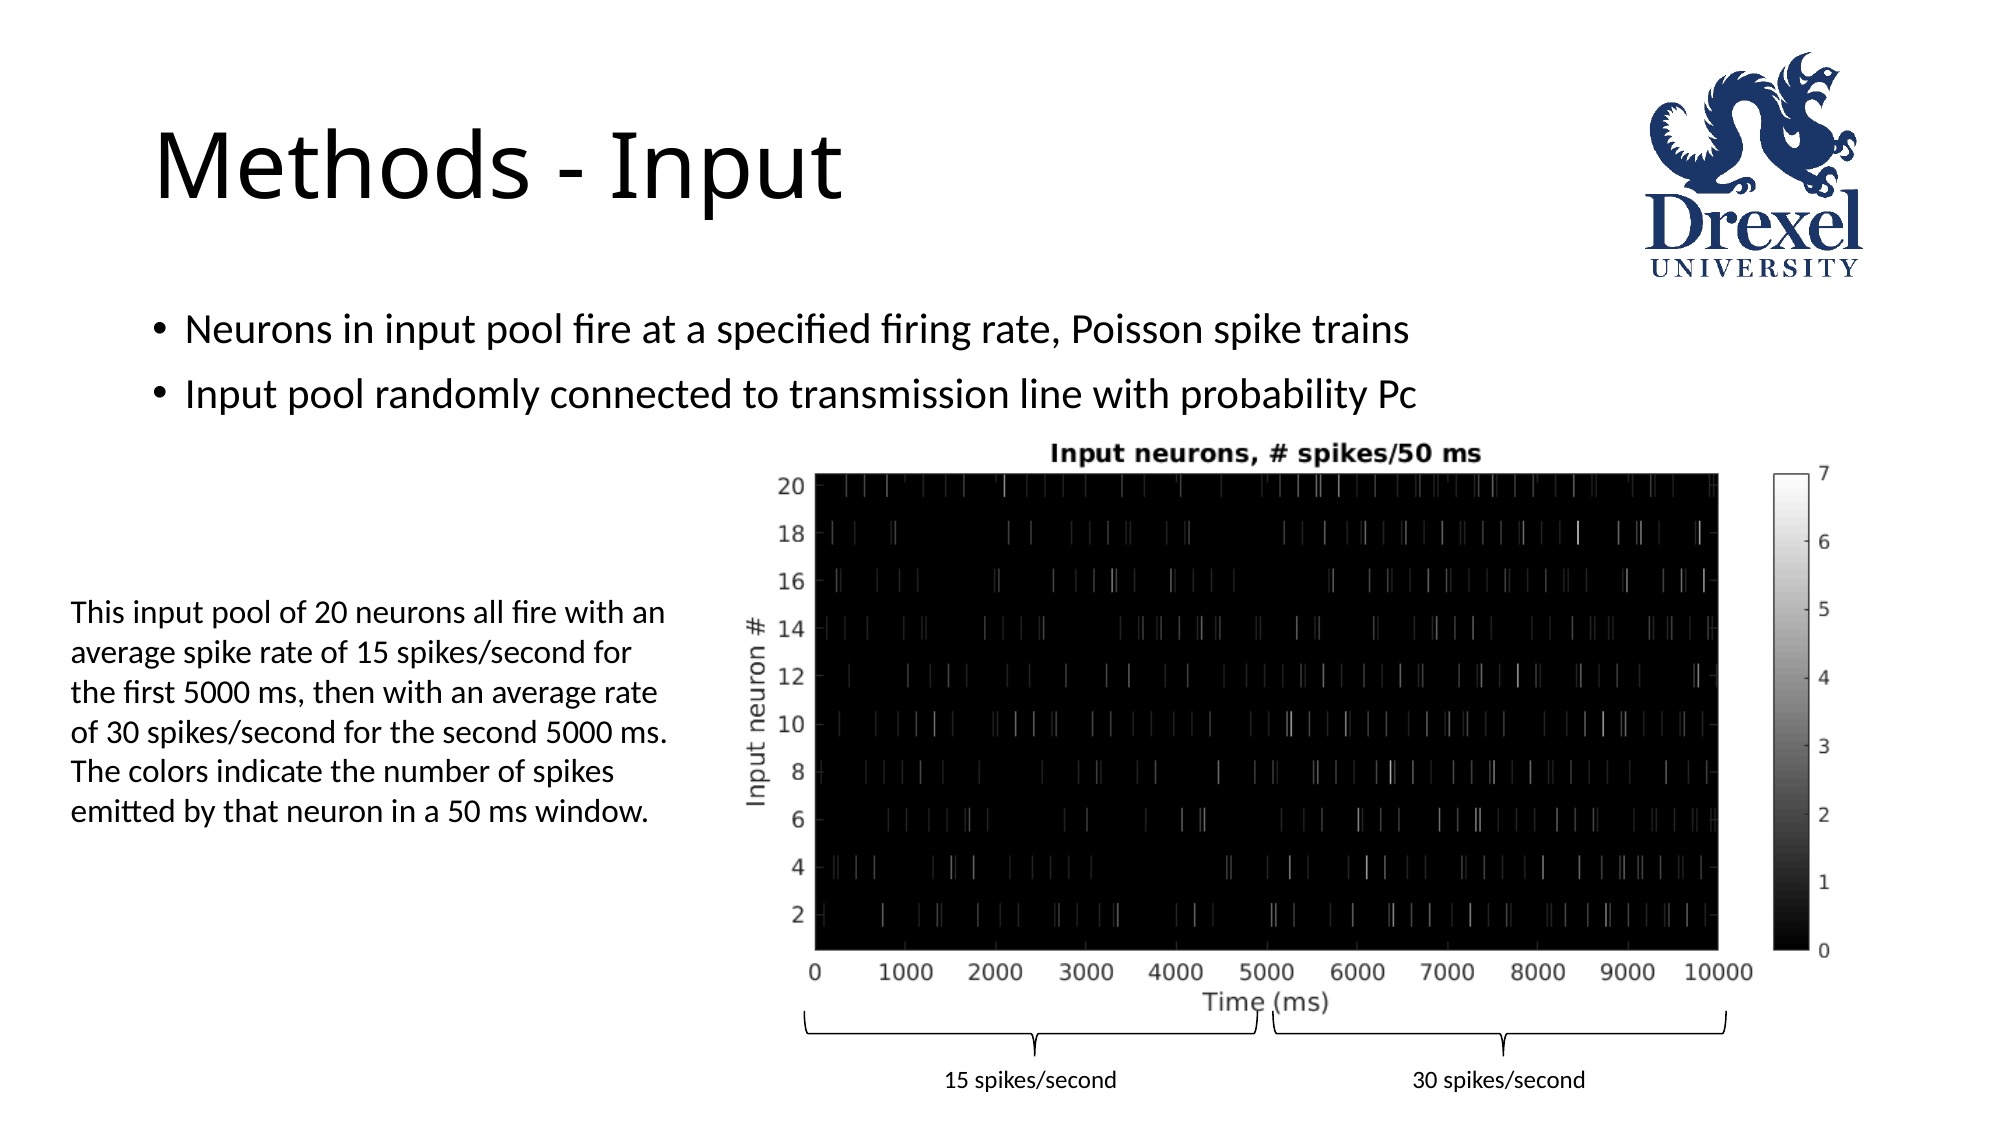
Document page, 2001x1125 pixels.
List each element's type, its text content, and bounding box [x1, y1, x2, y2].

text_box 15 spikes/second [928, 1056, 1133, 1102]
picture [1645, 52, 1863, 277]
list Neurons in input pool fire at a specified firing rate, Poisson spike trains Input pool randomly connected to transmission line with probability Pc [137, 299, 1863, 427]
title Methods - Input [137, 59, 1288, 278]
text_box This input pool of 20 neurons all fire with an average spike rate of 15 spikes/second for the first 5000 ms, then with an average rate of 30 spikes/second for the second 5000 ms. The colors indicate the number of spikes emitted by that neuron in a 50 ms window. [55, 582, 691, 837]
picture [730, 430, 1839, 1019]
text_box 30 spikes/second [1397, 1056, 1602, 1102]
